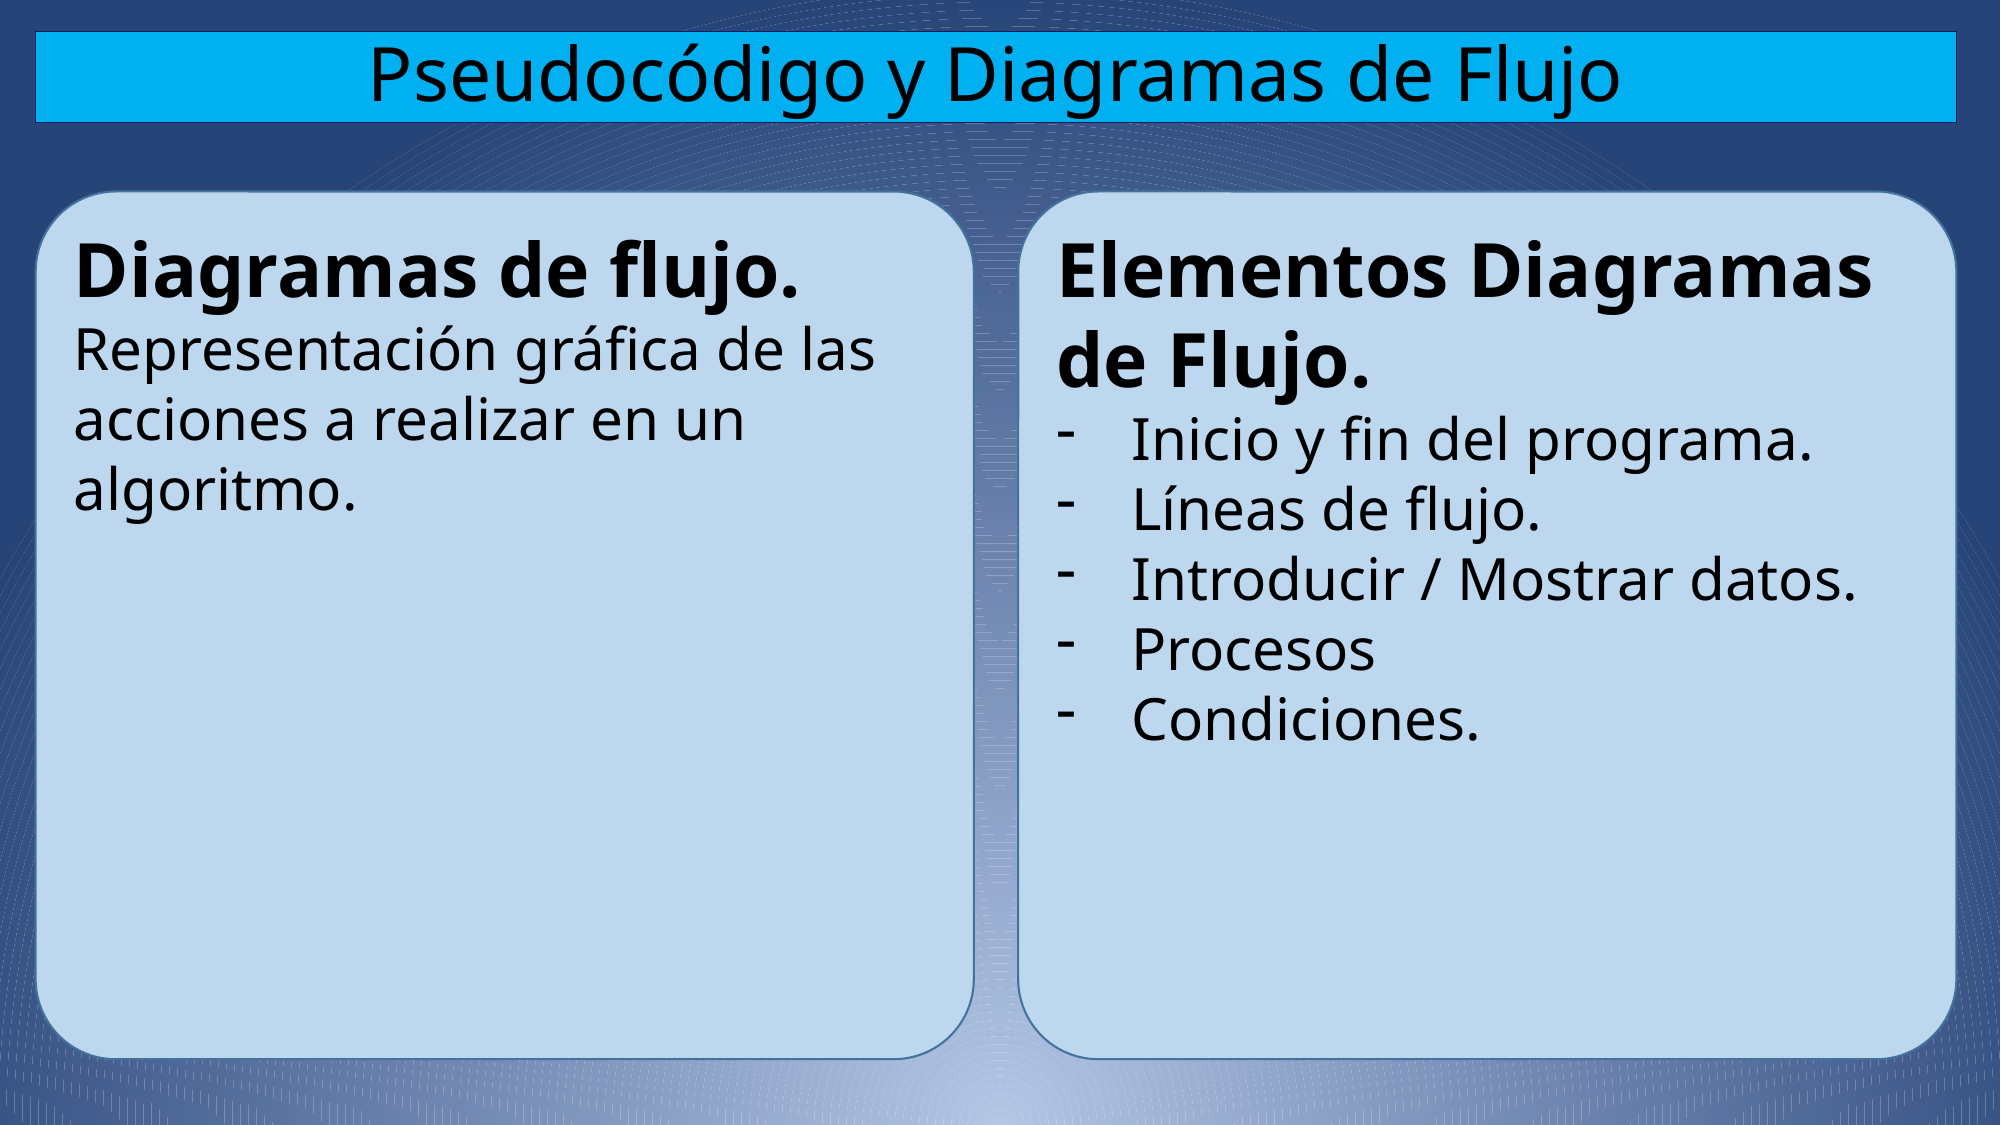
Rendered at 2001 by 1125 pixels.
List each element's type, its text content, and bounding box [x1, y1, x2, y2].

text_box Elementos Diagramas de Flujo. Inicio y fin del programa. Líneas de flujo. Introducir / Mostrar datos. Procesos Condiciones. [1018, 191, 1957, 1060]
title Pseudocódigo y Diagramas de Flujo [35, 31, 1957, 123]
text_box Diagramas de flujo. Representación gráfica de las acciones a realizar en un algoritmo. [35, 191, 974, 1060]
